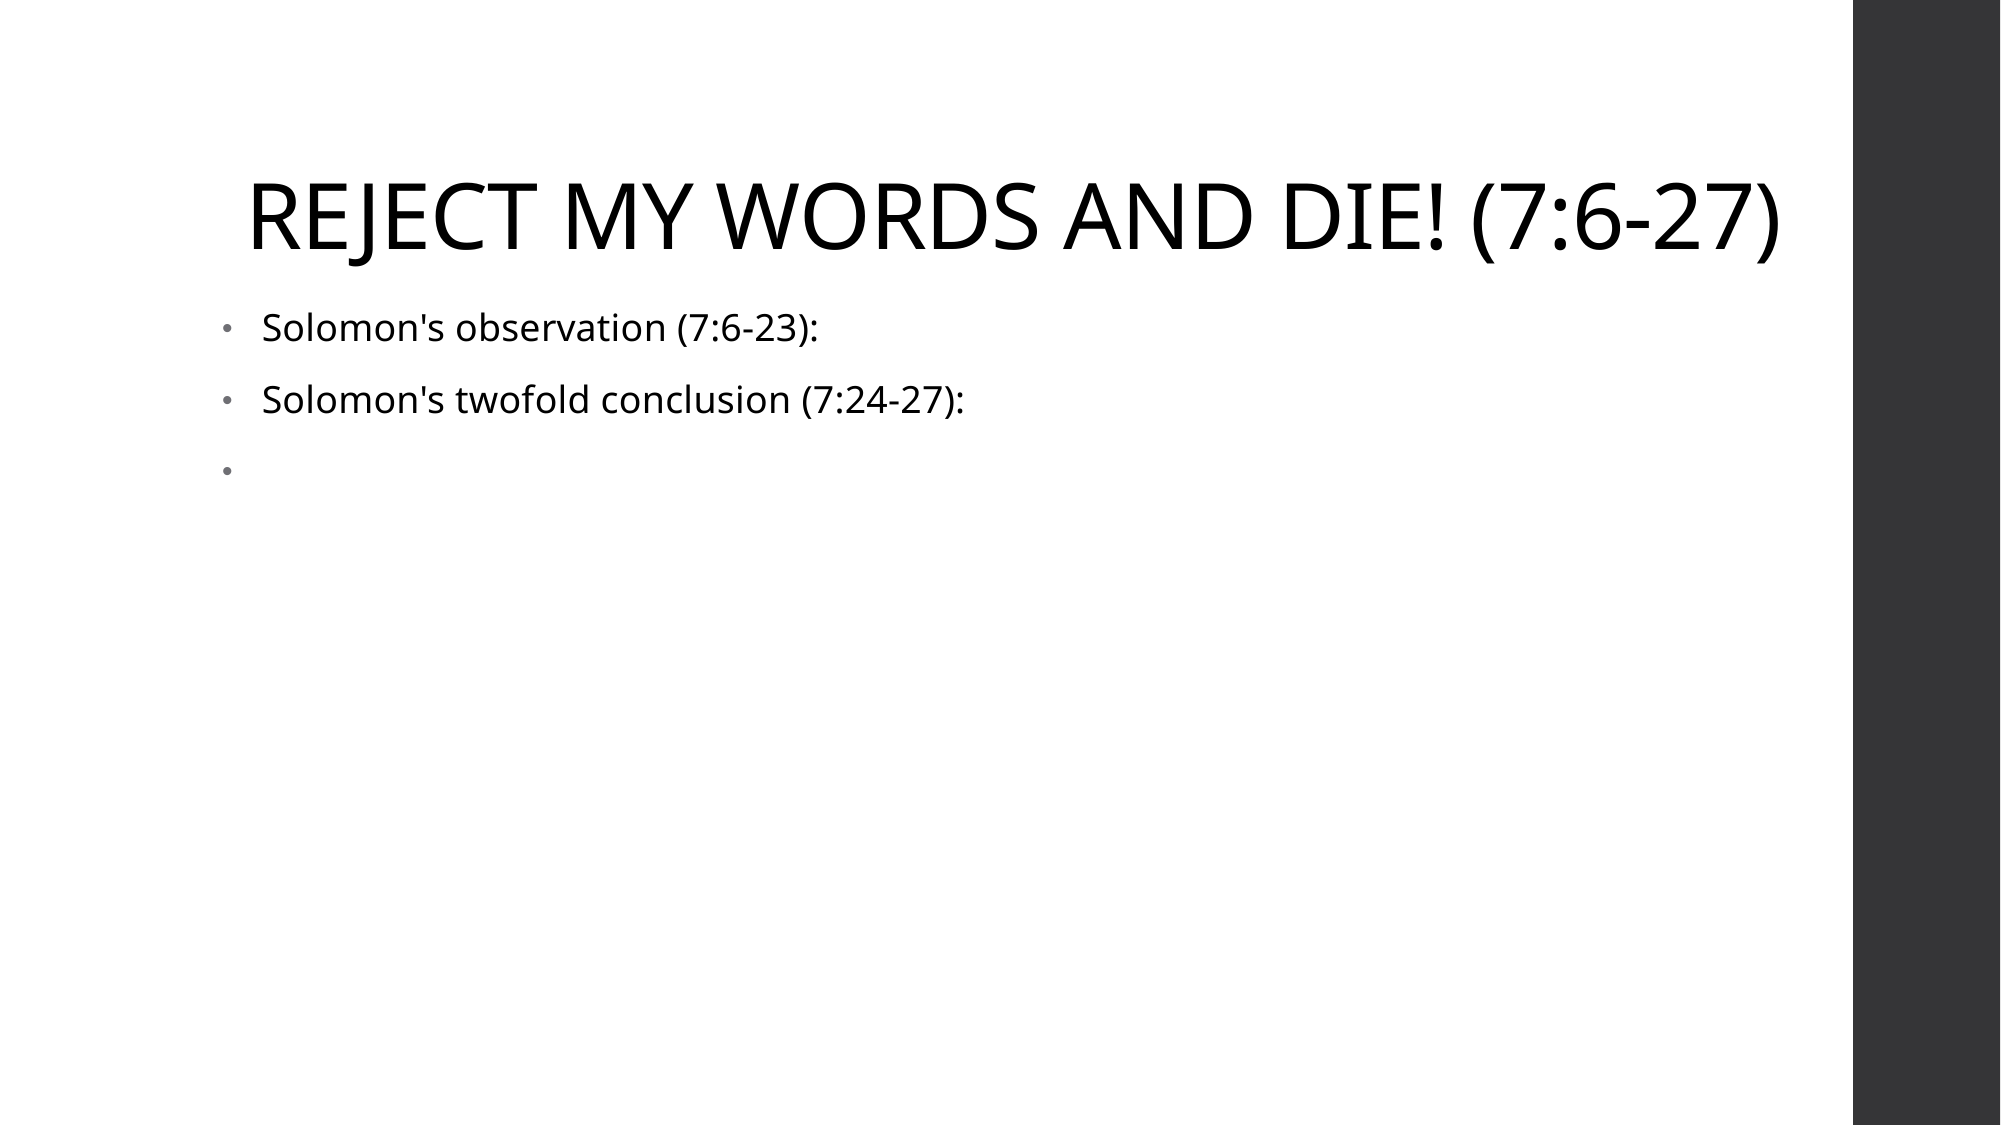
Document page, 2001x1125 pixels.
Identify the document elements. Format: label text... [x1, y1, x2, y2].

list Solomon's observation (7:6-23): Solomon's twofold conclusion (7:24-27): [206, 299, 1617, 1014]
title REJECT MY WORDS AND DIE! (7:6-27) [206, 60, 1797, 278]
